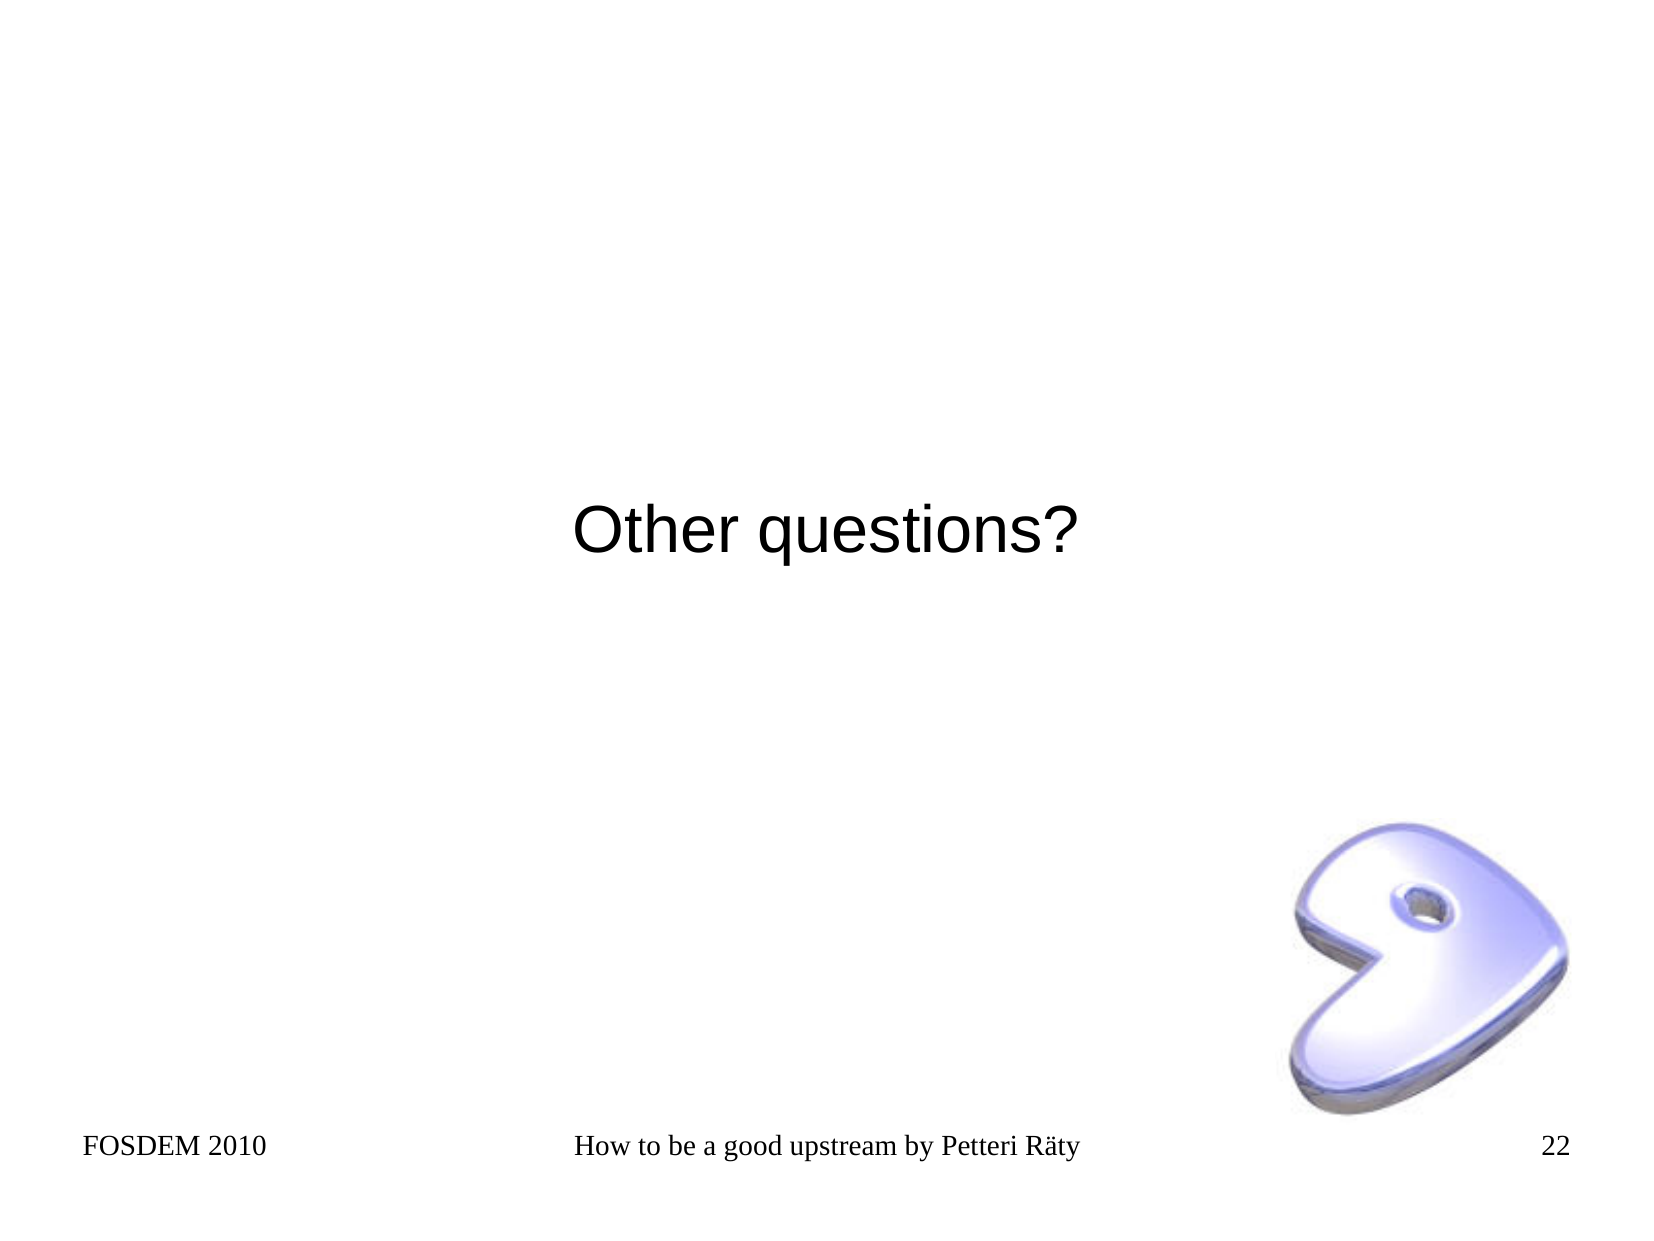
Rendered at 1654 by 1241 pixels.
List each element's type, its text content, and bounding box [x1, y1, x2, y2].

picture [1275, 818, 1576, 1125]
subtitle Other questions? [82, 56, 1571, 1102]
